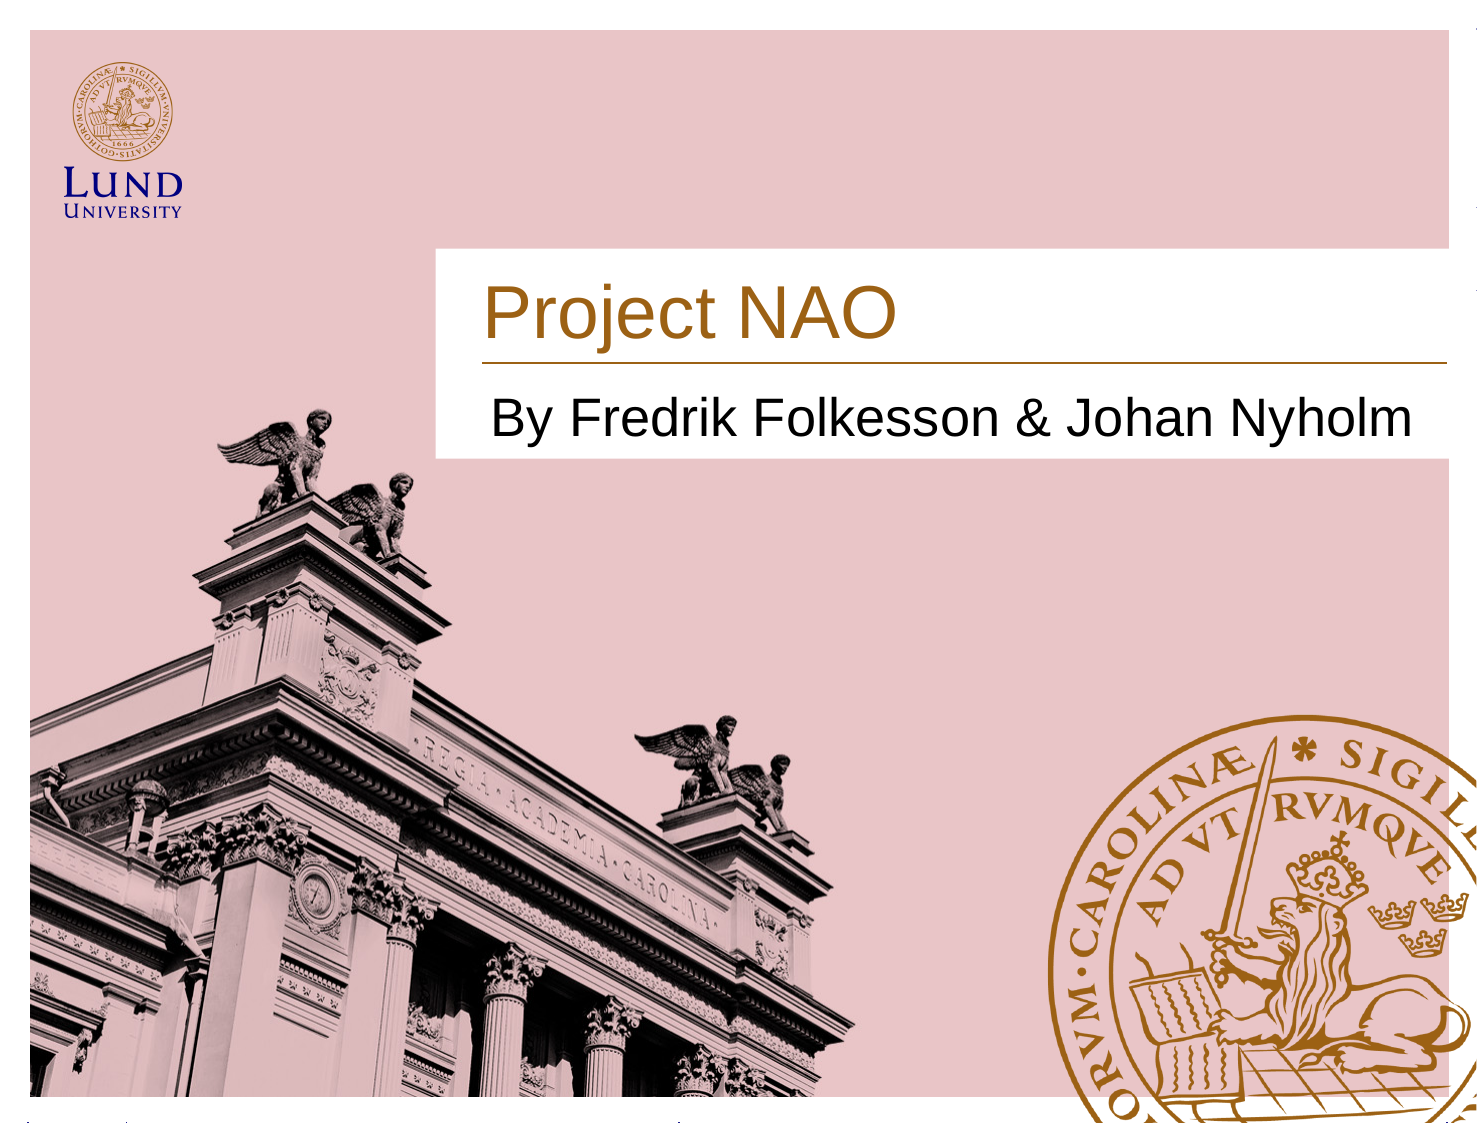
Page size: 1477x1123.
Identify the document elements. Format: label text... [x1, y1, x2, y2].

subtitle By Fredrik Folkesson & Johan Nyholm [482, 364, 1424, 417]
title Project NAO [482, 249, 1424, 364]
picture [30, 30, 1477, 1123]
